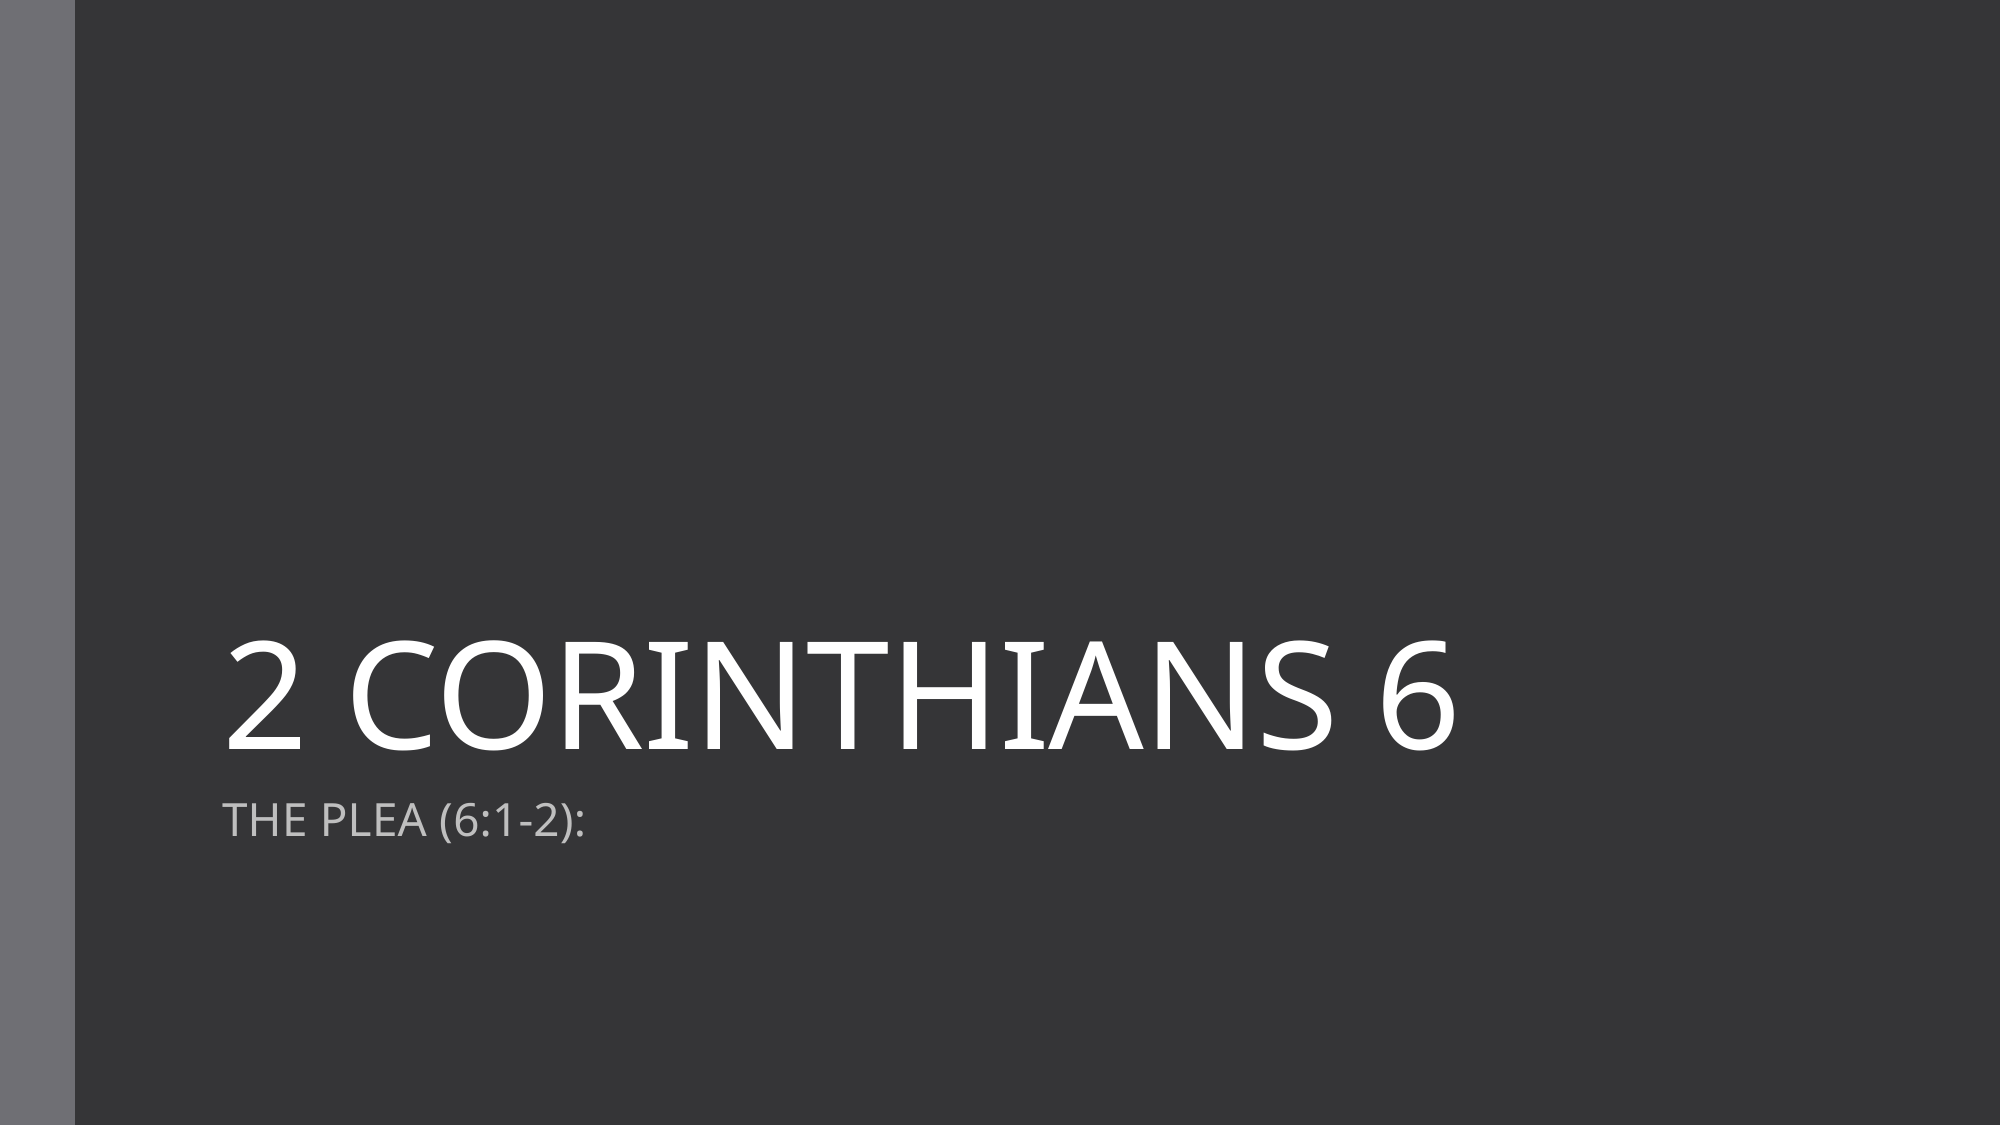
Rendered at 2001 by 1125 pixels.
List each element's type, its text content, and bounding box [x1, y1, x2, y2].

title 2 CORINTHIANS 6 [206, 124, 1752, 787]
subtitle THE PLEA (6:1-2): [206, 787, 1752, 1066]
